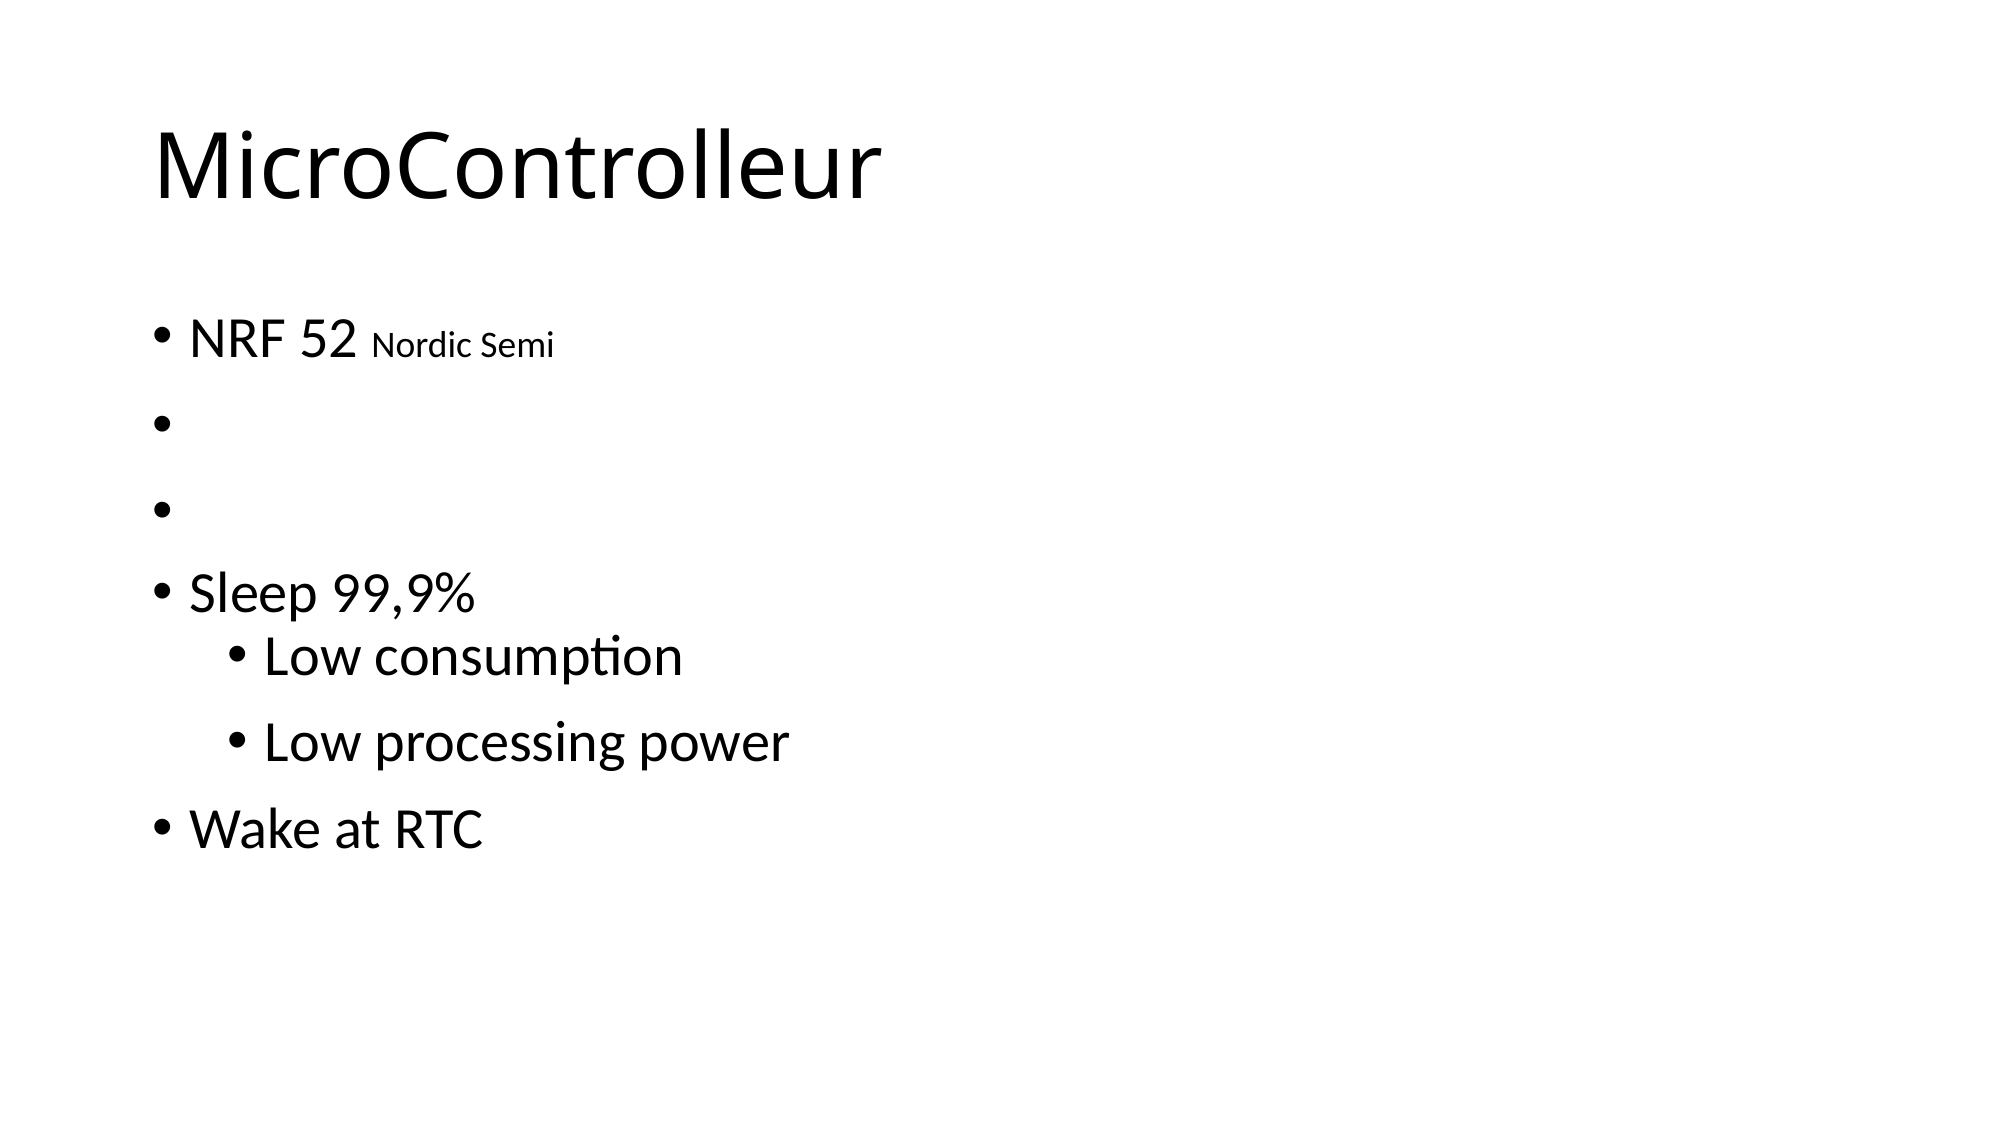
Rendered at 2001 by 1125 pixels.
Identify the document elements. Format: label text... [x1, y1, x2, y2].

title MicroControlleur [137, 59, 1863, 278]
list NRF 52 Nordic Semi Sleep 99,9% Low consumption Low processing power Wake at RTC [137, 299, 1863, 1014]
